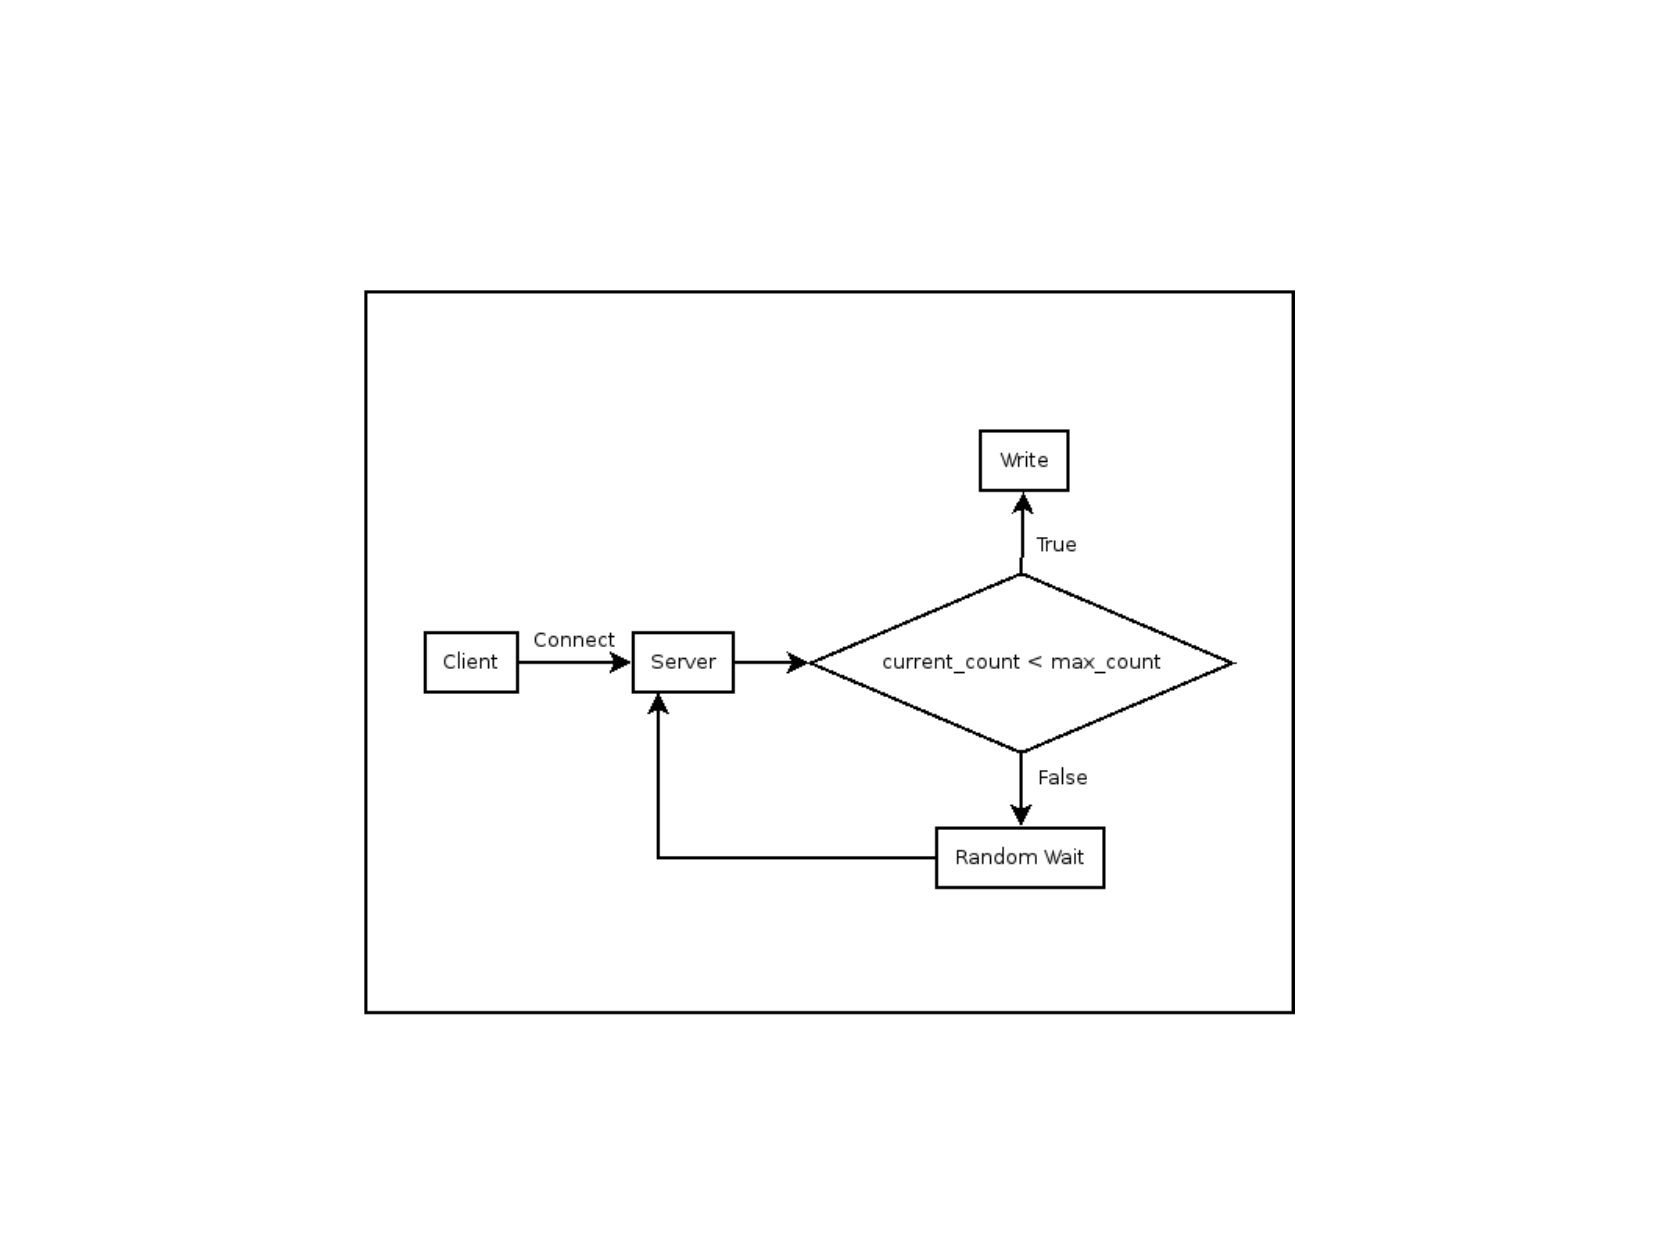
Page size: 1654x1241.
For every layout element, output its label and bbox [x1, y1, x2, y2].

picture [363, 289, 1295, 1017]
